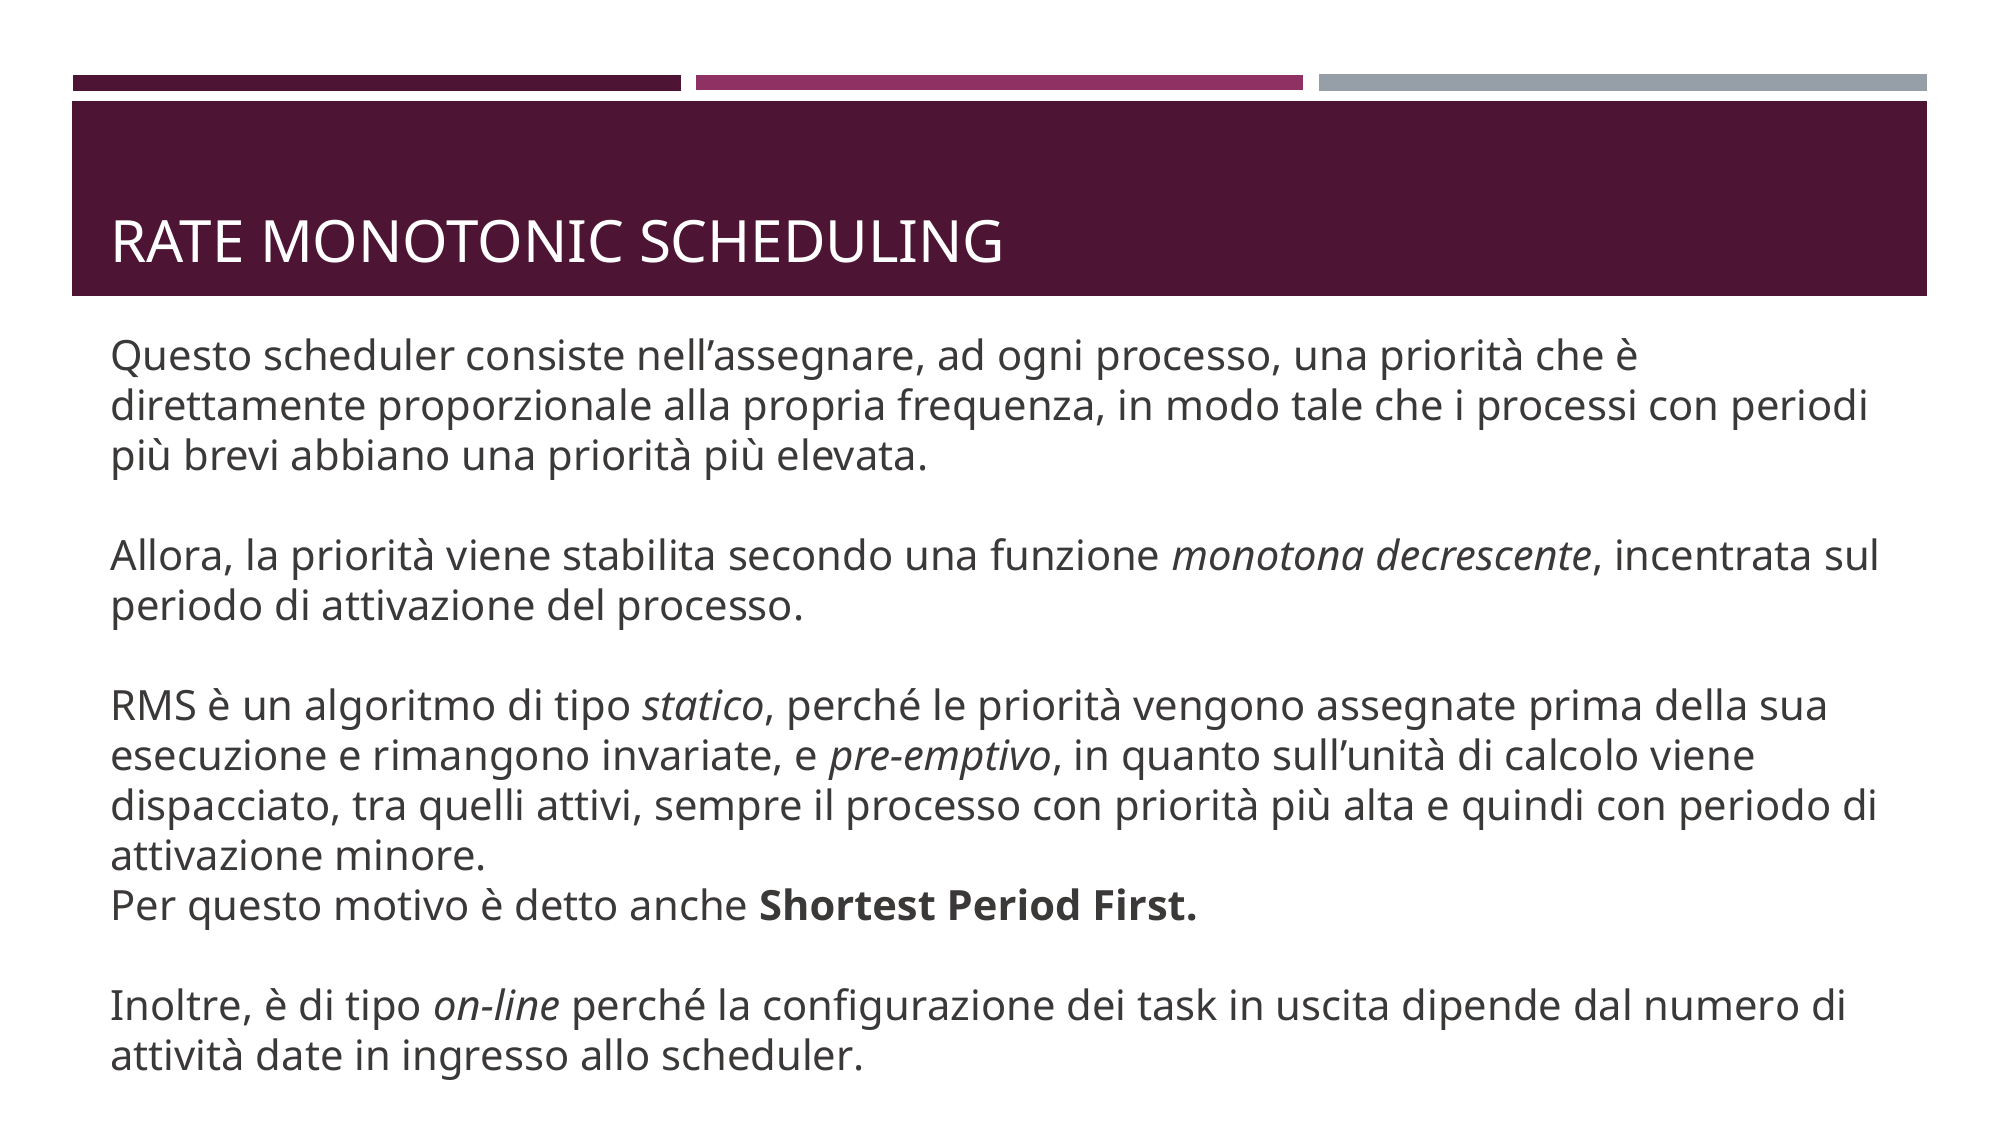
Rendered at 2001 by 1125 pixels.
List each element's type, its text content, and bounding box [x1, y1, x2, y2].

text_box Questo scheduler consiste nell’assegnare, ad ogni processo, una priorità che è direttamente proporzionale alla propria frequenza, in modo tale che i processi con periodi più brevi abbiano una priorità più elevata. Allora, la priorità viene stabilita secondo una funzione monotona decrescente, incentrata sul periodo di attivazione del processo. RMS è un algoritmo di tipo statico, perché le priorità vengono assegnate prima della sua esecuzione e rimangono invariate, e pre-emptivo, in quanto sull’unità di calcolo viene dispacciato, tra quelli attivi, sempre il processo con priorità più alta e quindi con periodo di attivazione minore. Per questo motivo è detto anche Shortest Period First. Inoltre, è di tipo on-line perché la configurazione dei task in uscita dipende dal numero di attività date in ingresso allo scheduler. [95, 320, 1905, 1094]
title Rate monotonic scheduling [95, 115, 1905, 282]
